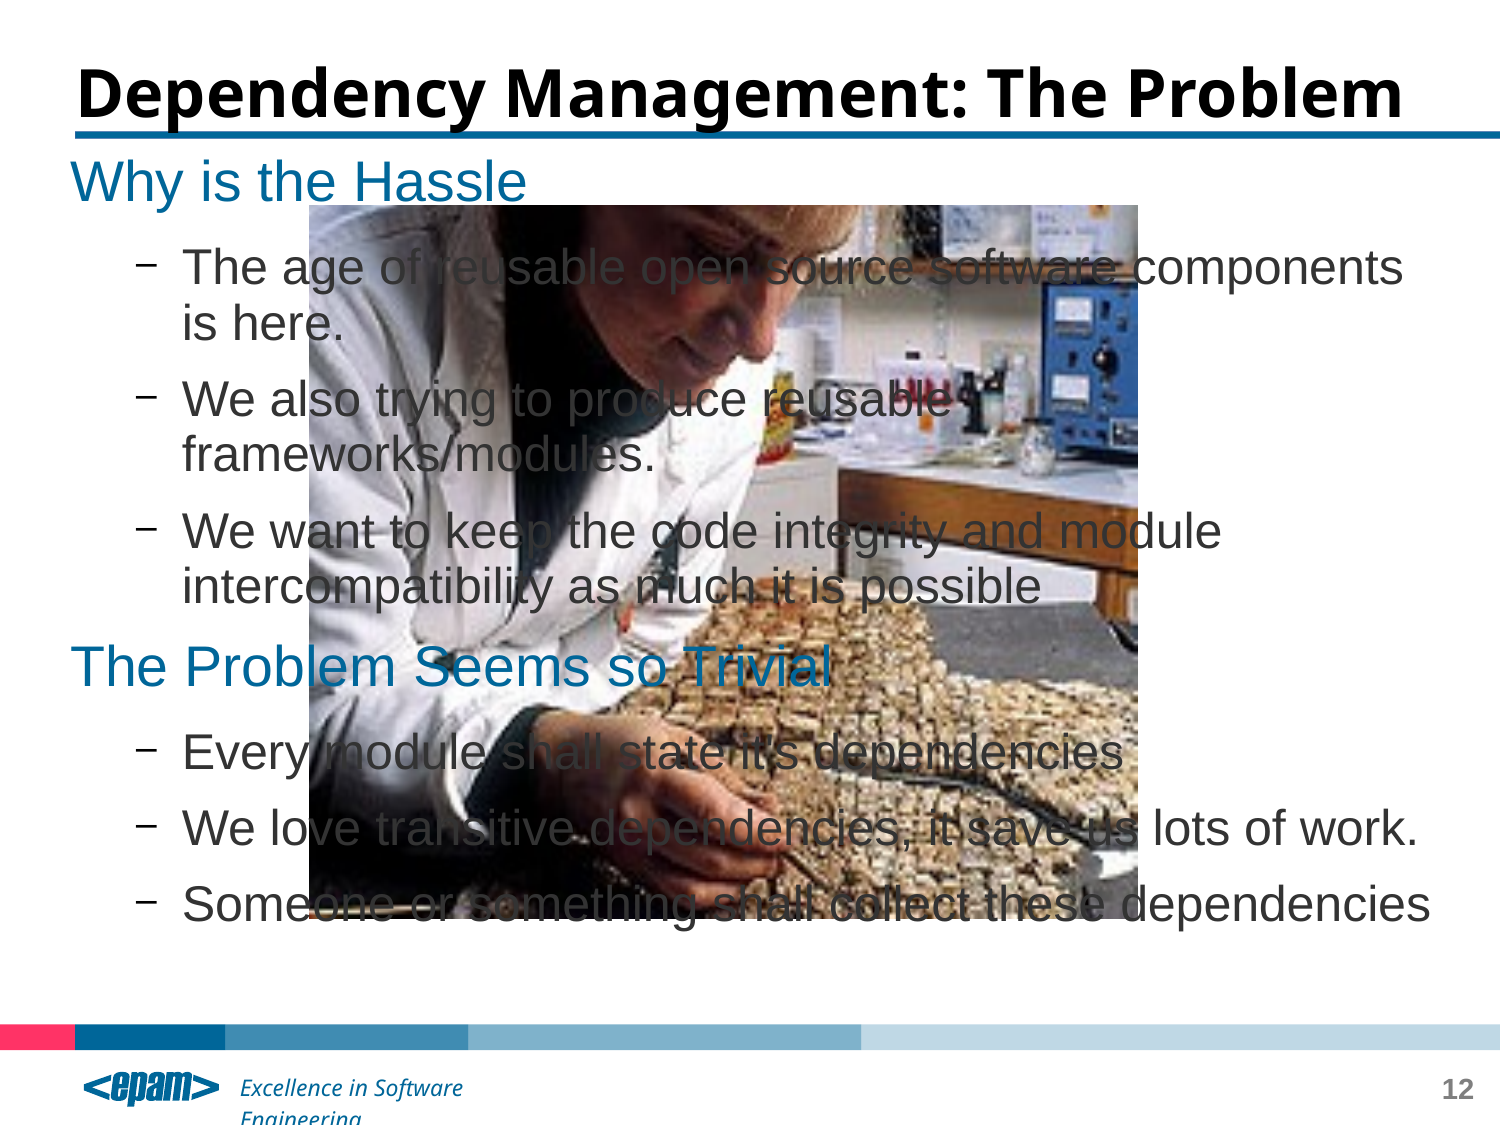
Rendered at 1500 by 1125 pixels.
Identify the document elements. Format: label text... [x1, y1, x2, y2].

list Why is the Hassle The age of reusable open source software components is here. We also trying to produce reusable frameworks/modules. We want to keep the code integrity and module intercompatibility as much it is possible The Problem Seems so Trivial Every module shall state it's dependencies We love transitive dependencies, it save us lots of work. Someone or something shall collect these dependencies [59, 149, 1441, 1000]
title Dependency Management: The Problem [75, 44, 1425, 138]
text_box <number> [1395, 1070, 1475, 1125]
